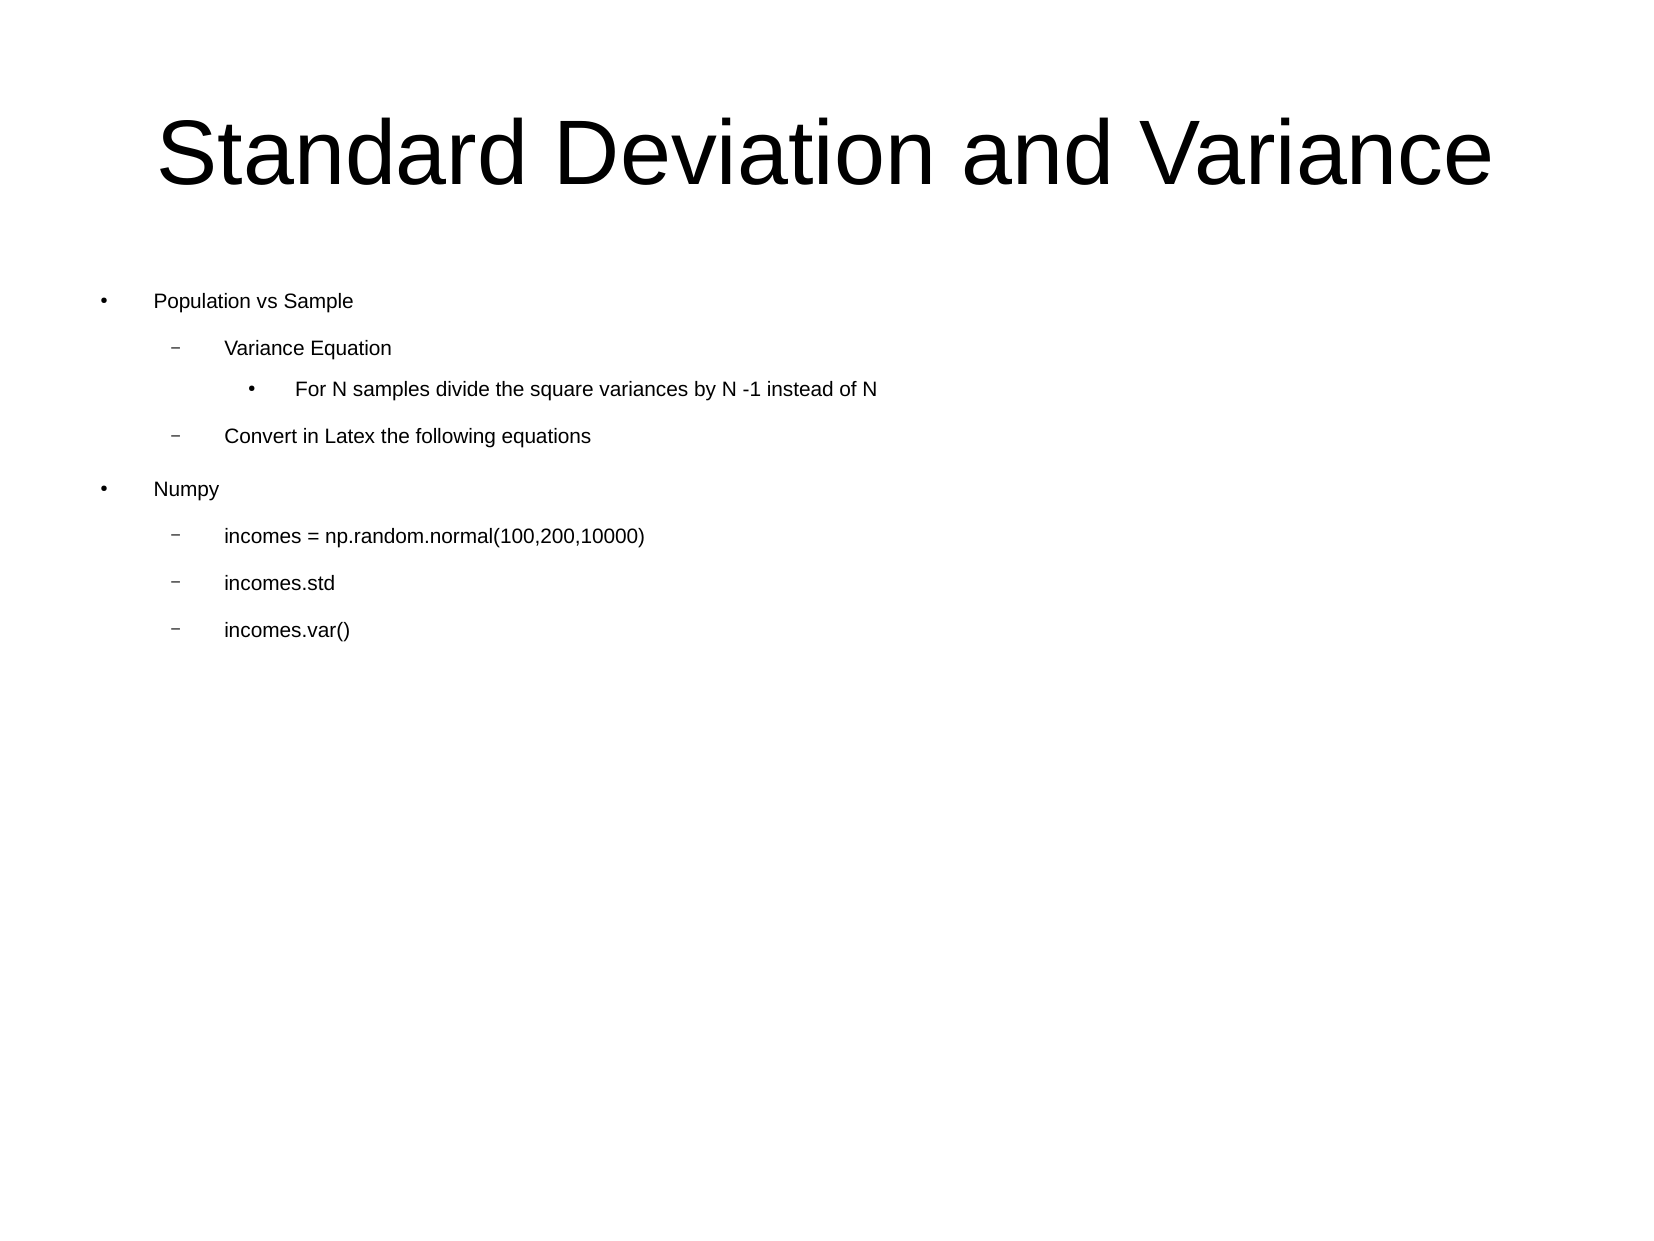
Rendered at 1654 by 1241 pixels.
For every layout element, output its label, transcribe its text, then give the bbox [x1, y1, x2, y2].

title Standard Deviation and Variance [82, 49, 1571, 257]
list Population vs Sample Variance Equation For N samples divide the square variances by N -1 instead of N Convert in Latex the following equations Numpy incomes = np.random.normal(100,200,10000) incomes.std incomes.var() [82, 290, 1654, 1217]
